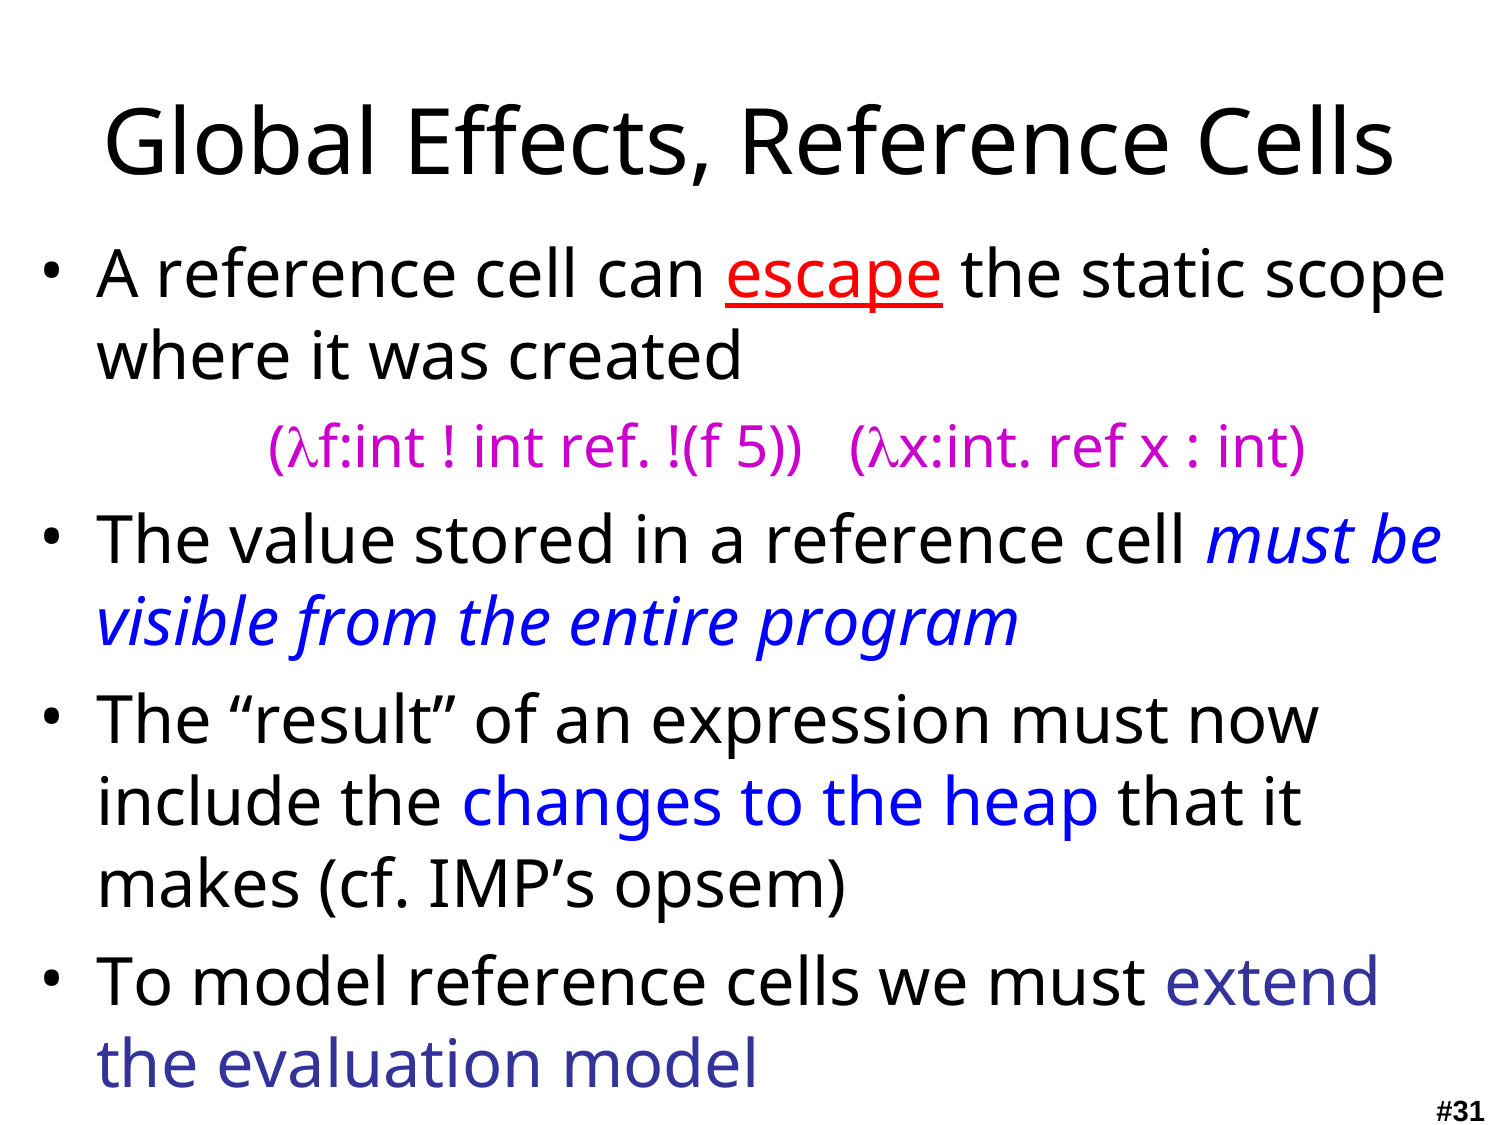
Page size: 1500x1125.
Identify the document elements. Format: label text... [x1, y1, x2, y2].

list A reference cell can escape the static scope where it was created (f:int ! int ref. !(f 5)) (x:int. ref x : int) The value stored in a reference cell must be visible from the entire program The “result” of an expression must now include the changes to the heap that it makes (cf. IMP’s opsem) To model reference cells we must extend the evaluation model [24, 224, 1476, 1063]
title Global Effects, Reference Cells [24, 45, 1476, 224]
